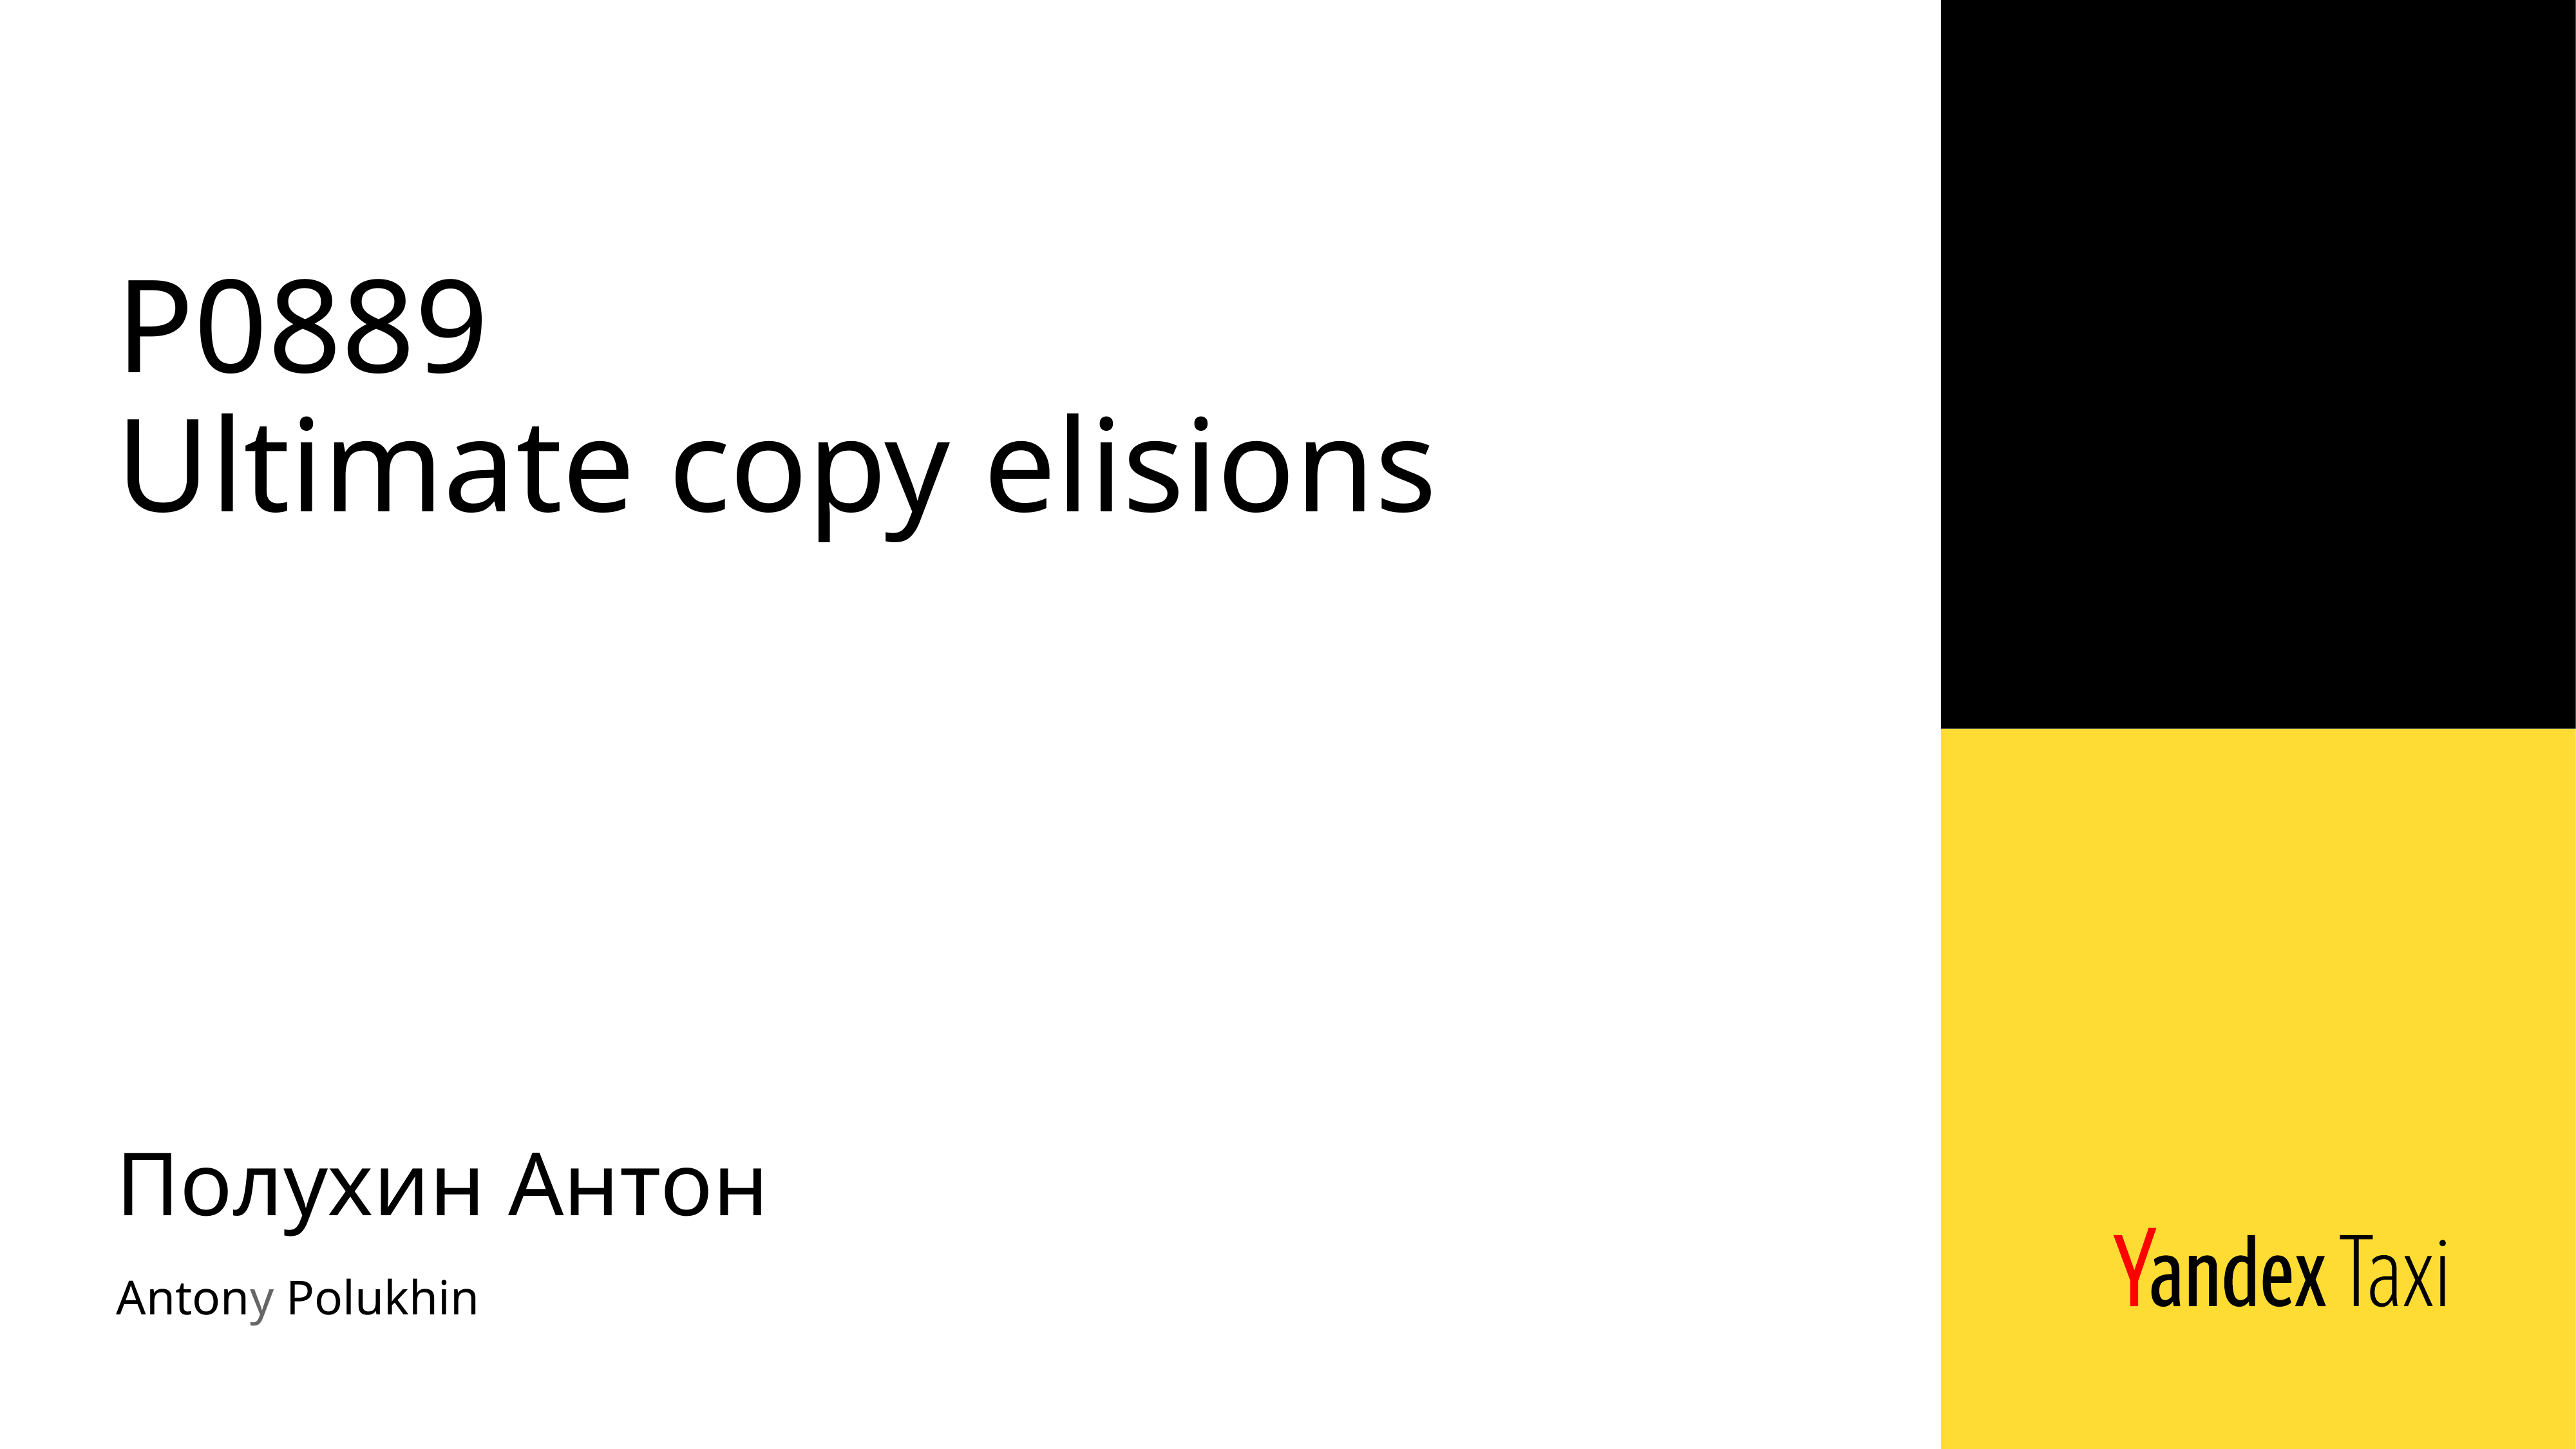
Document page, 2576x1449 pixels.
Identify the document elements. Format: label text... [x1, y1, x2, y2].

list Полухин Антон [107, 1073, 1814, 1238]
title P0889 Ultimate copy elisions [107, 117, 1824, 737]
list Antony Polukhin [107, 1263, 1814, 1343]
